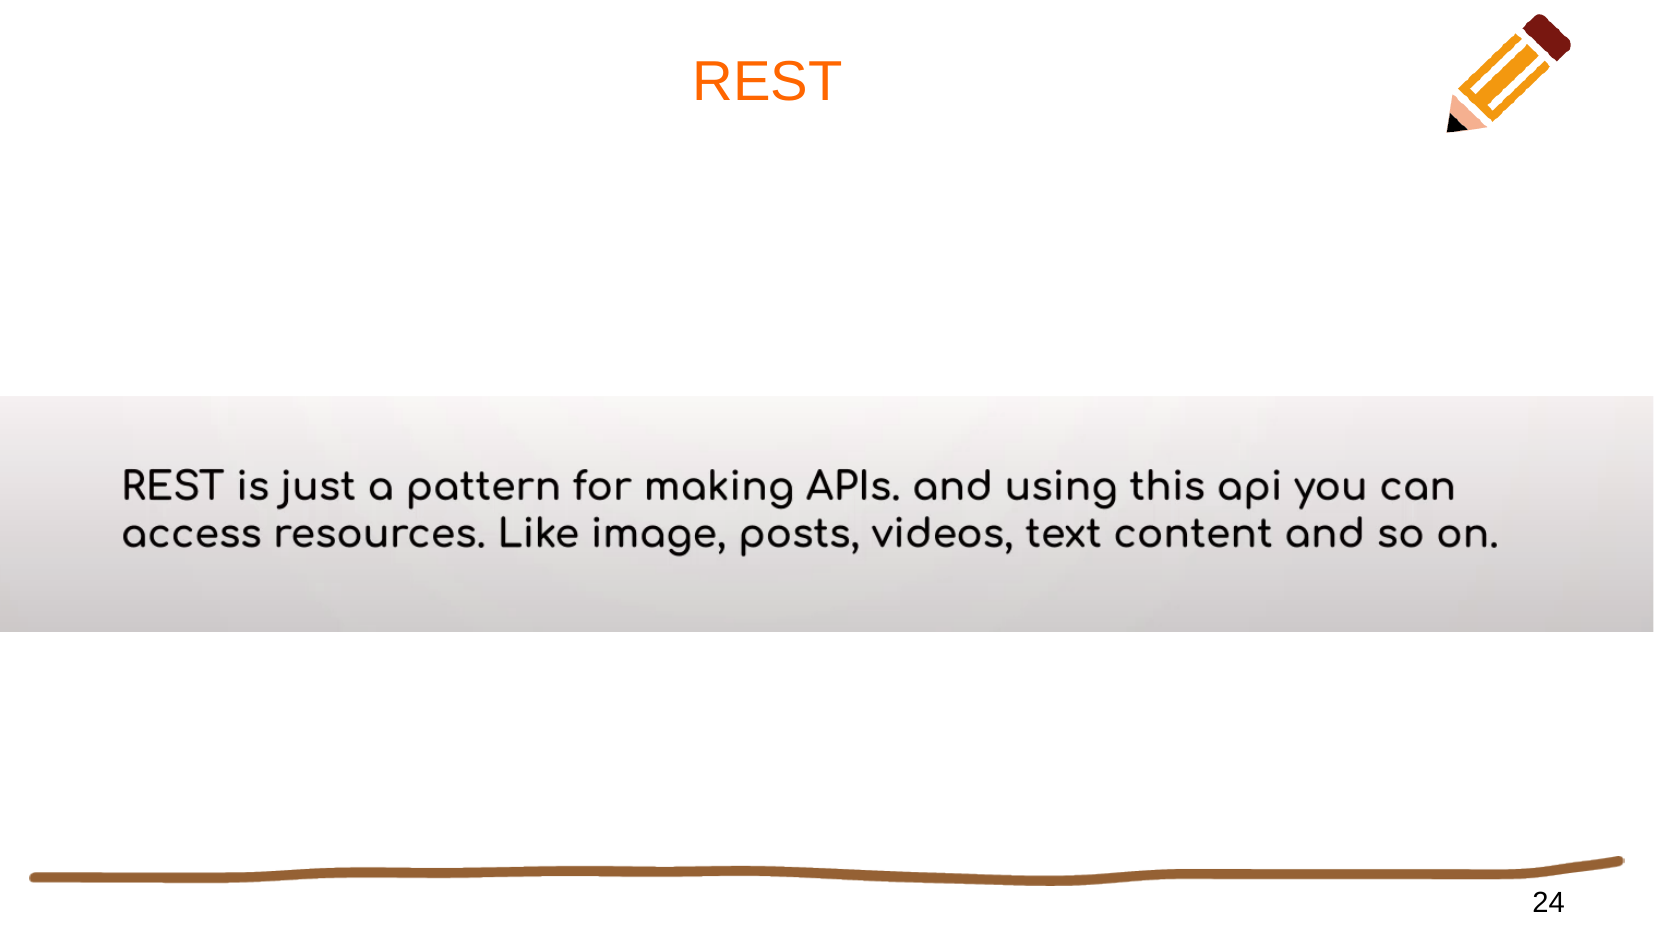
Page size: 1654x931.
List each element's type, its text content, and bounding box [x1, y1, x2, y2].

picture [29, 856, 1625, 886]
title REST [88, 29, 1447, 133]
picture [0, 396, 1654, 633]
picture [1446, 14, 1571, 133]
